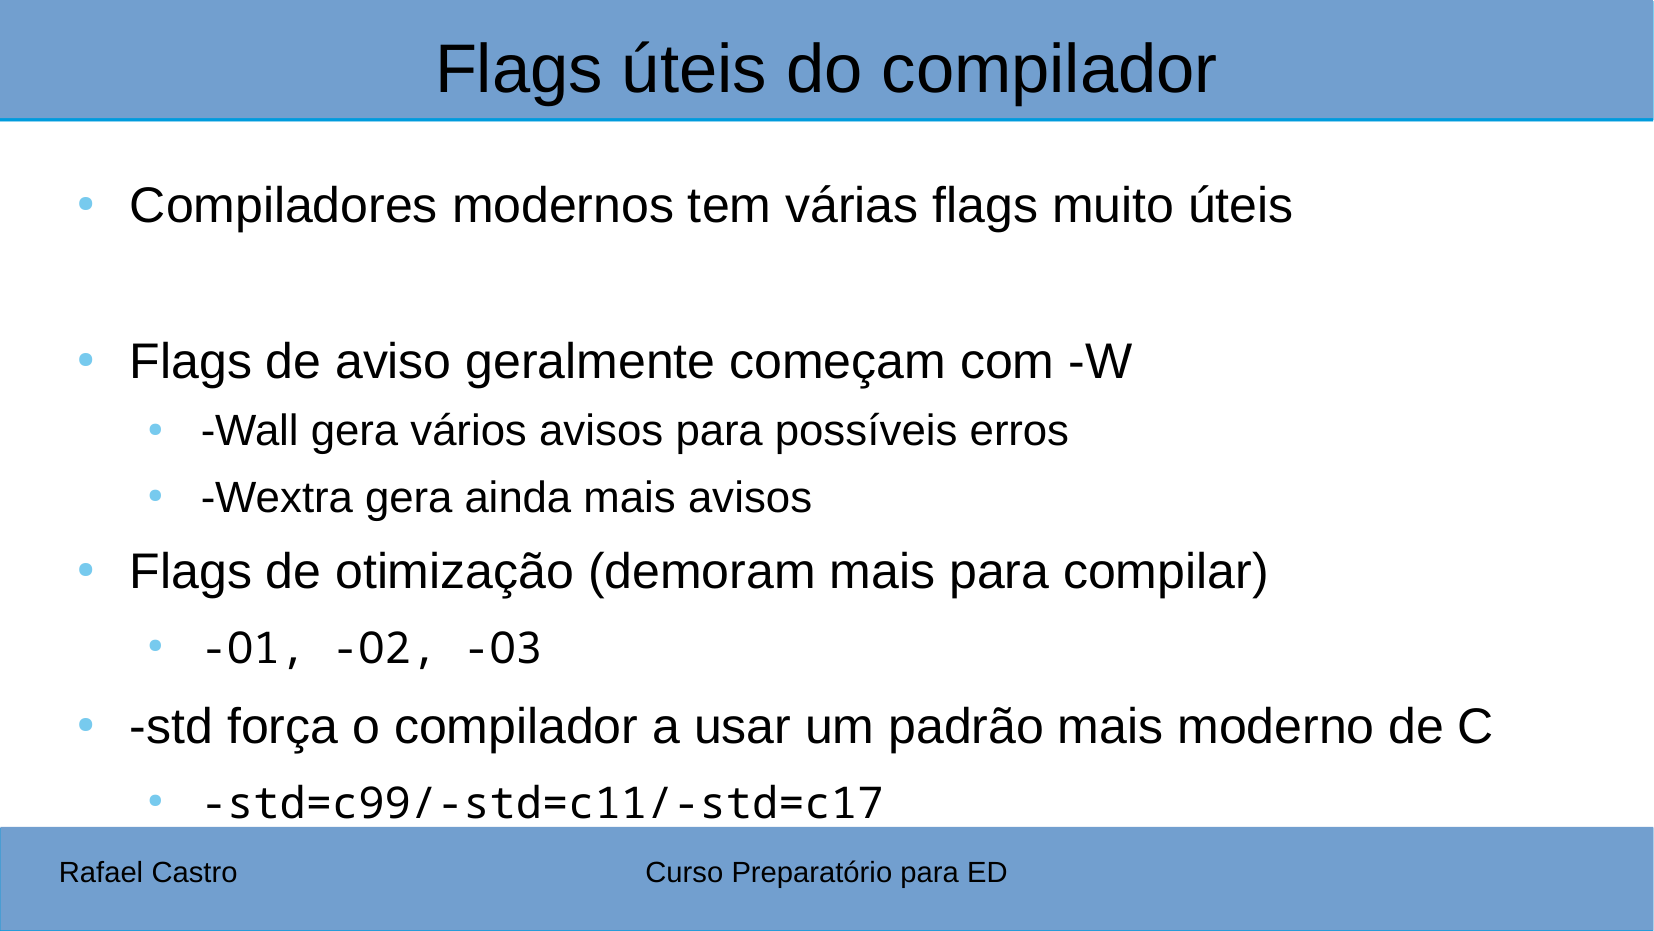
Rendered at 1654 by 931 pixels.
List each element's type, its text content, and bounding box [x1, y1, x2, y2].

list Compiladores modernos tem várias flags muito úteis Flags de aviso geralmente começam com -W -Wall gera vários avisos para possíveis erros -Wextra gera ainda mais avisos Flags de otimização (demoram mais para compilar) -O1, -O2, -O3 -std força o compilador a usar um padrão mais moderno de C -std=c99/-std=c11/-std=c17 [59, 177, 1595, 768]
title Flags úteis do compilador [59, 29, 1595, 108]
